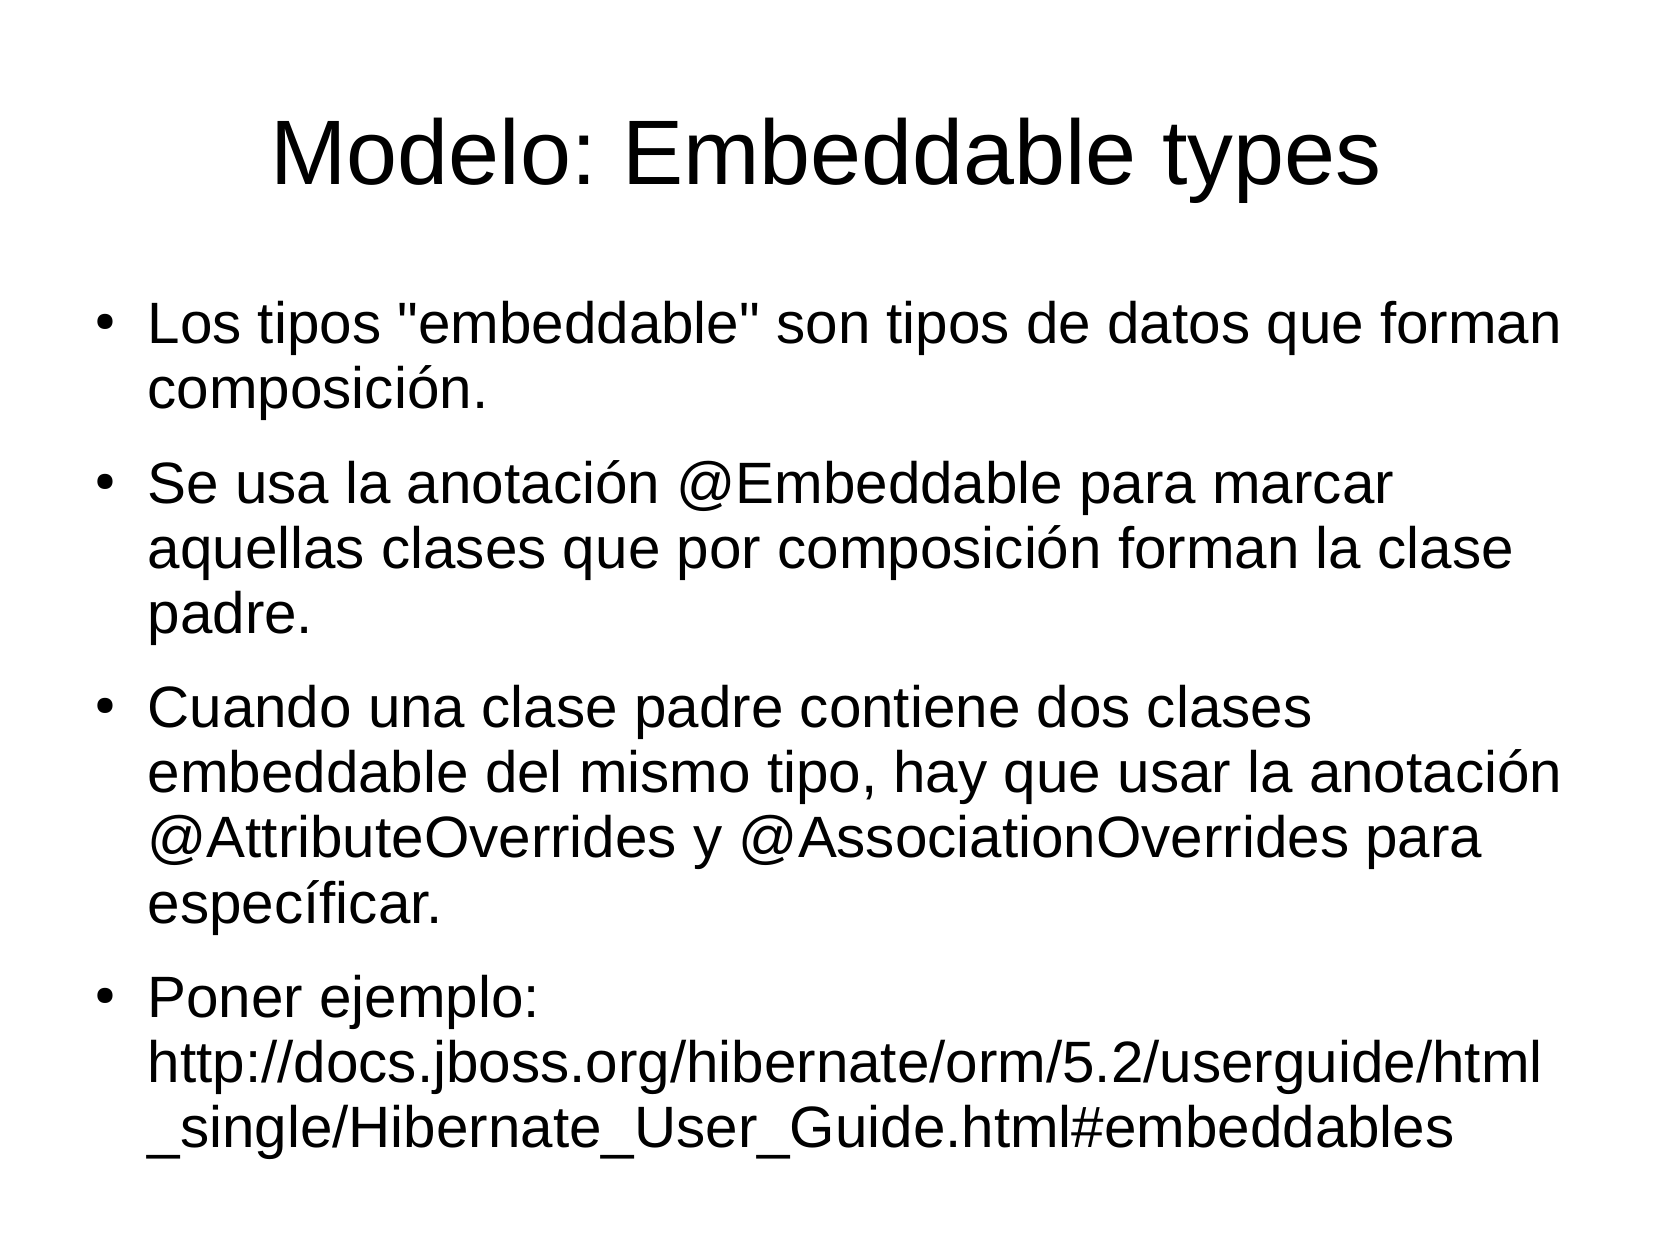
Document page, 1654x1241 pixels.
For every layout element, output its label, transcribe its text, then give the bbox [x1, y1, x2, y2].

title Modelo: Embeddable types [82, 49, 1571, 257]
list Los tipos "embeddable" son tipos de datos que forman composición. Se usa la anotación @Embeddable para marcar aquellas clases que por composición forman la clase padre. Cuando una clase padre contiene dos clases embeddable del mismo tipo, hay que usar la anotación @AttributeOverrides y @AssociationOverrides para específicar. Poner ejemplo: http://docs.jboss.org/hibernate/orm/5.2/userguide/html_single/Hibernate_User_Guide.html#embeddables [76, 291, 1565, 1158]
